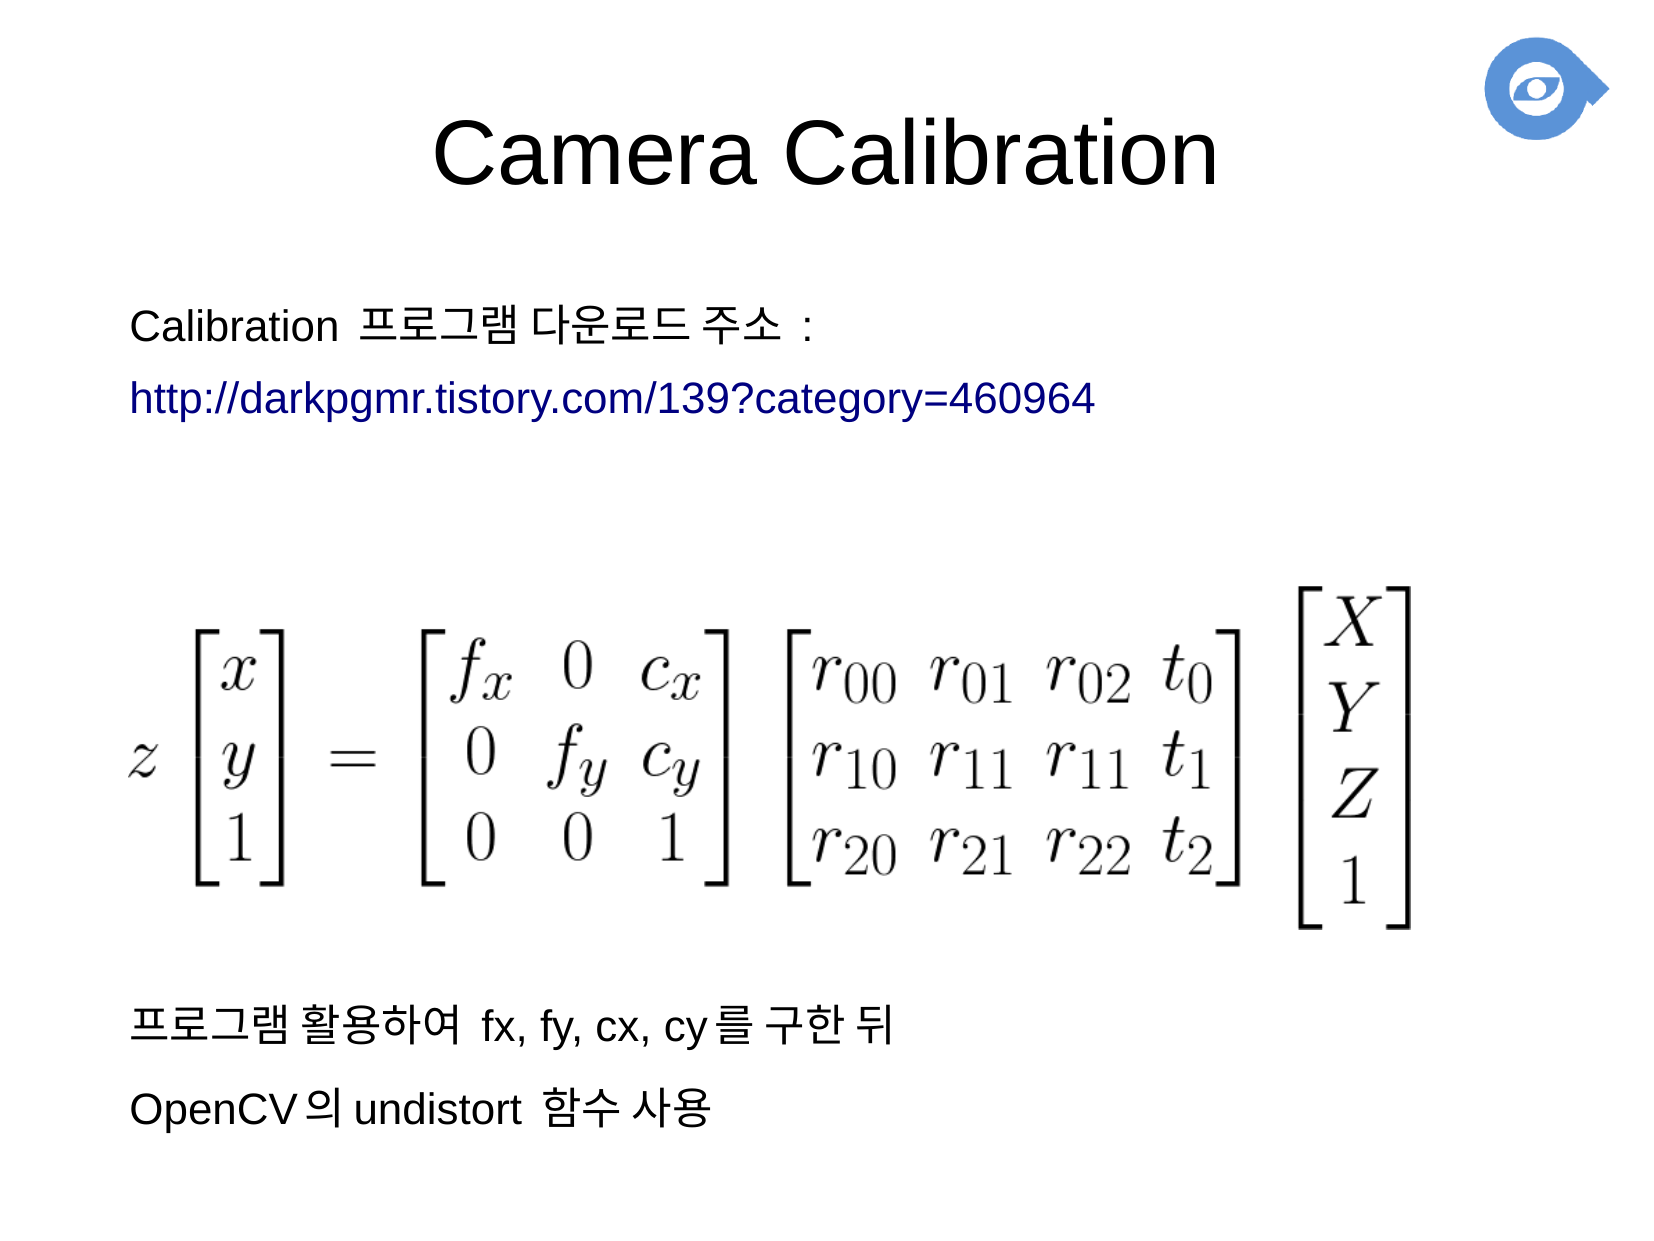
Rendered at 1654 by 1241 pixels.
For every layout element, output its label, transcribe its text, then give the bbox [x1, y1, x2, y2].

list Calibration 프로그램 다운로드 주소 : http://darkpgmr.tistory.com/139?category=460964 프로그램 활용하여 fx, fy, cx, cy를 구한 뒤 OpenCV의undistort 함수 사용 [82, 290, 1571, 1141]
title Camera Calibration [82, 49, 1571, 257]
picture [1450, 10, 1636, 166]
picture [128, 585, 1411, 931]
